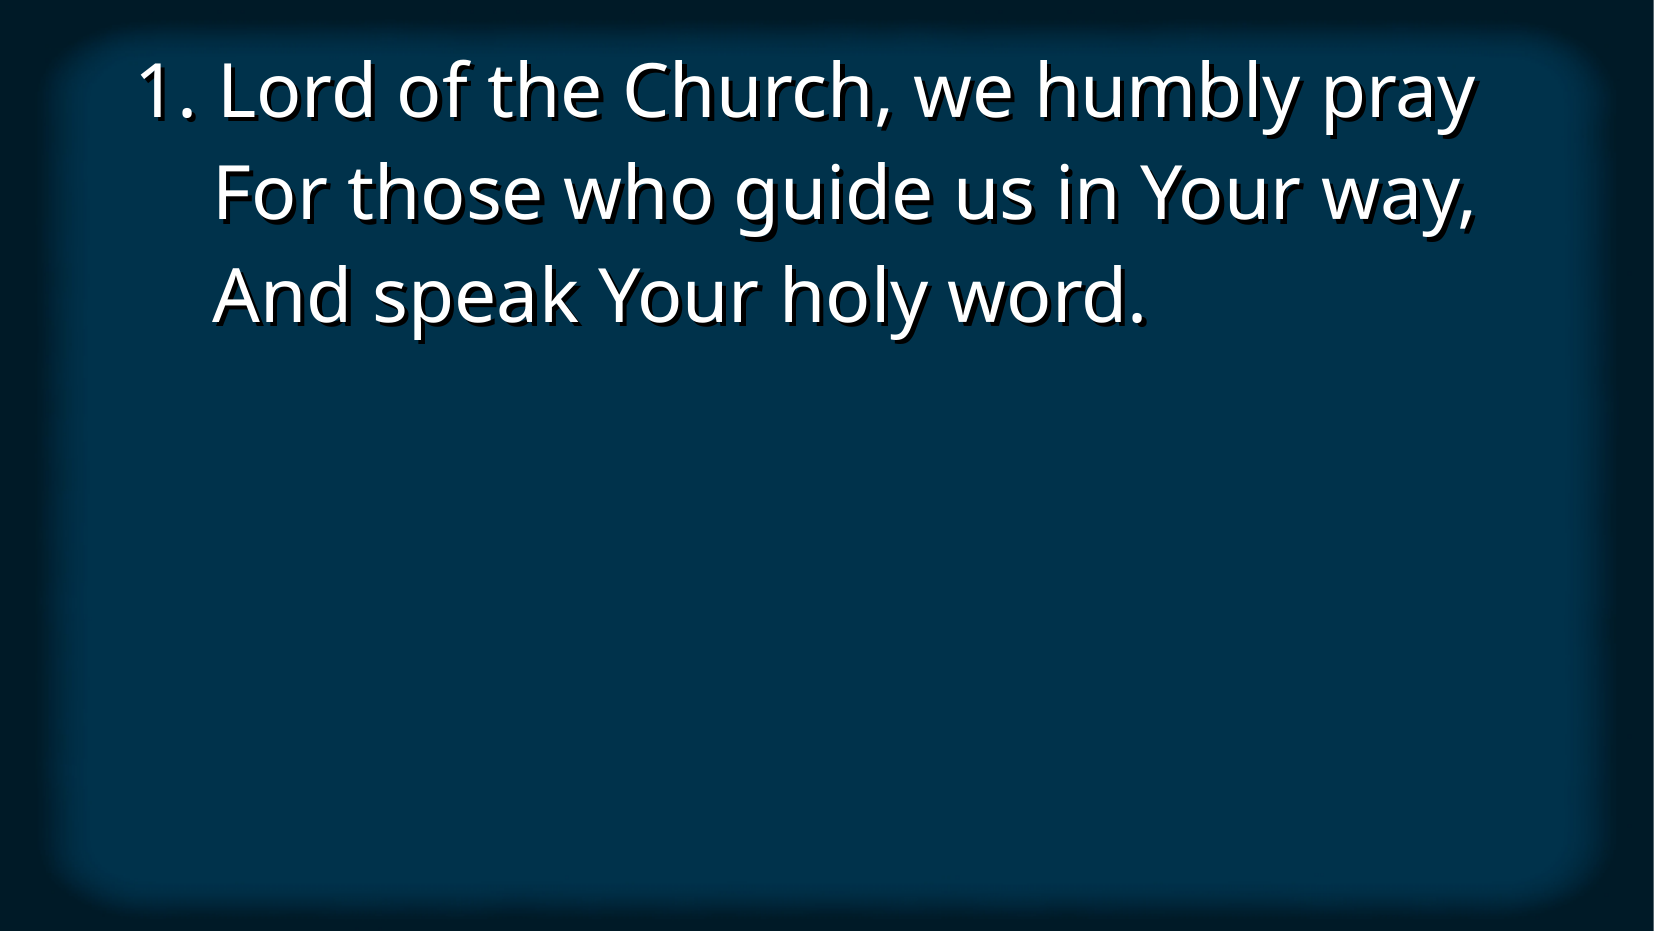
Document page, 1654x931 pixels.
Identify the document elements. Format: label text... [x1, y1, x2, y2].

text_box 1. Lord of the Church, we humbly pray For those who guide us in Your way, And speak Your holy word. [120, 30, 1531, 345]
picture [0, 0, 1654, 931]
